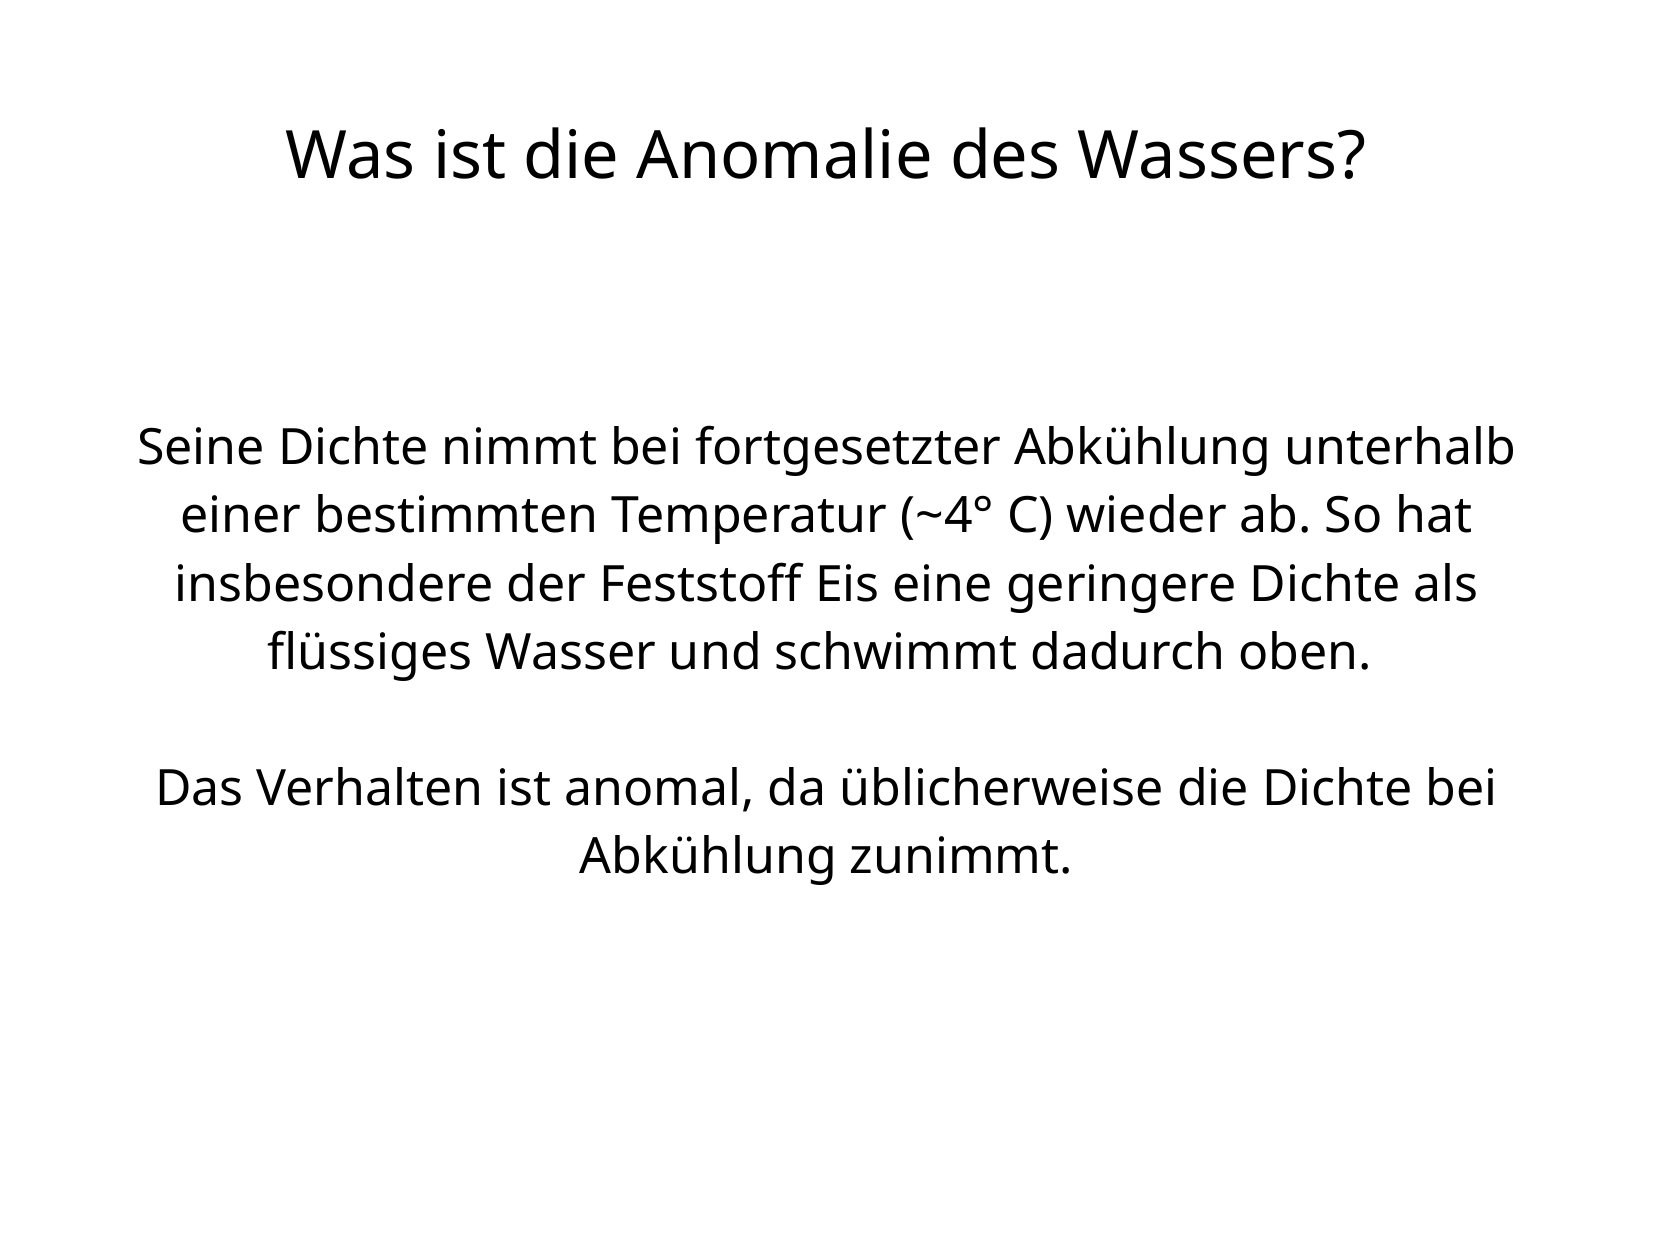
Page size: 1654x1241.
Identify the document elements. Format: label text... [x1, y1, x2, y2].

subtitle Seine Dichte nimmt bei fortgesetzter Abkühlung unterhalb einer bestimmten Temperatur (~4° C) wieder ab. So hat insbesondere der Feststoff Eis eine geringere Dichte als flüssiges Wasser und schwimmt dadurch oben. Das Verhalten ist anomal, da üblicherweise die Dichte bei Abkühlung zunimmt. [82, 290, 1571, 1010]
title Was ist die Anomalie des Wassers? [82, 49, 1571, 257]
